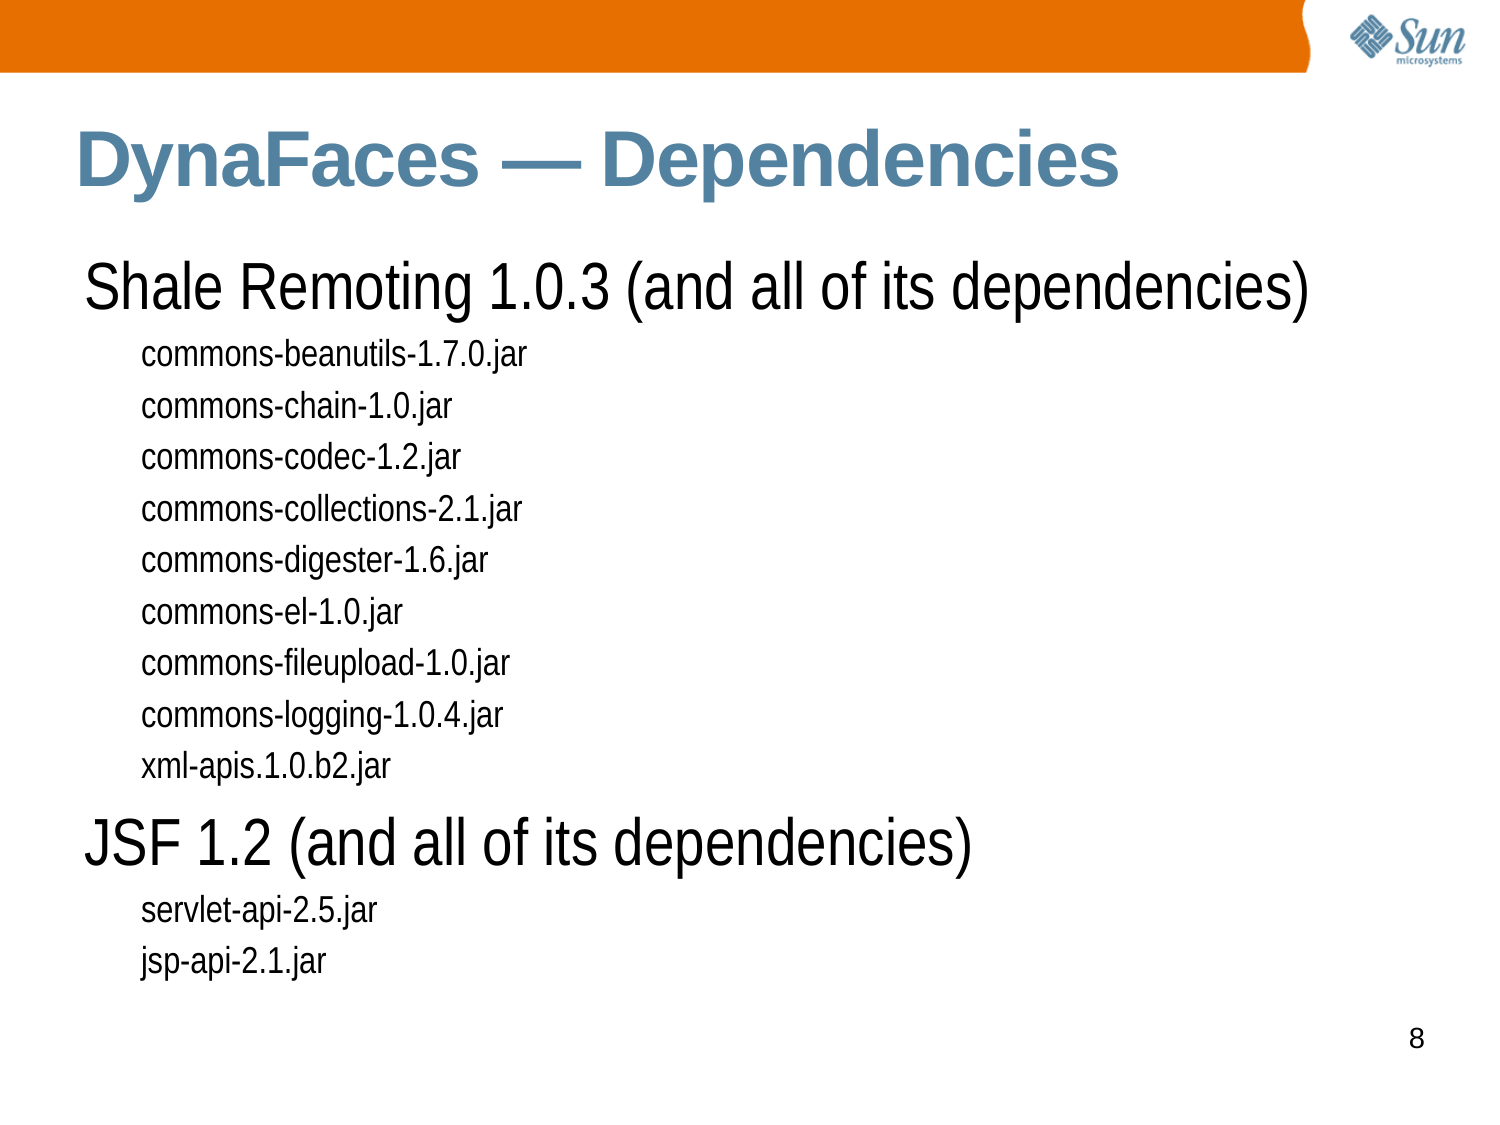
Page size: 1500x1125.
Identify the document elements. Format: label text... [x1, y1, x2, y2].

list Shale Remoting 1.0.3 (and all of its dependencies) commons-beanutils-1.7.0.jar commons-chain-1.0.jar commons-codec-1.2.jar commons-collections-2.1.jar commons-digester-1.6.jar commons-el-1.0.jar commons-fileupload-1.0.jar commons-logging-1.0.4.jar xml-apis.1.0.b2.jar JSF 1.2 (and all of its dependencies) servlet-api-2.5.jar jsp-api-2.1.jar [64, 257, 1402, 1017]
title DynaFaces — Dependencies [75, 122, 1438, 228]
picture [0, 0, 1500, 75]
